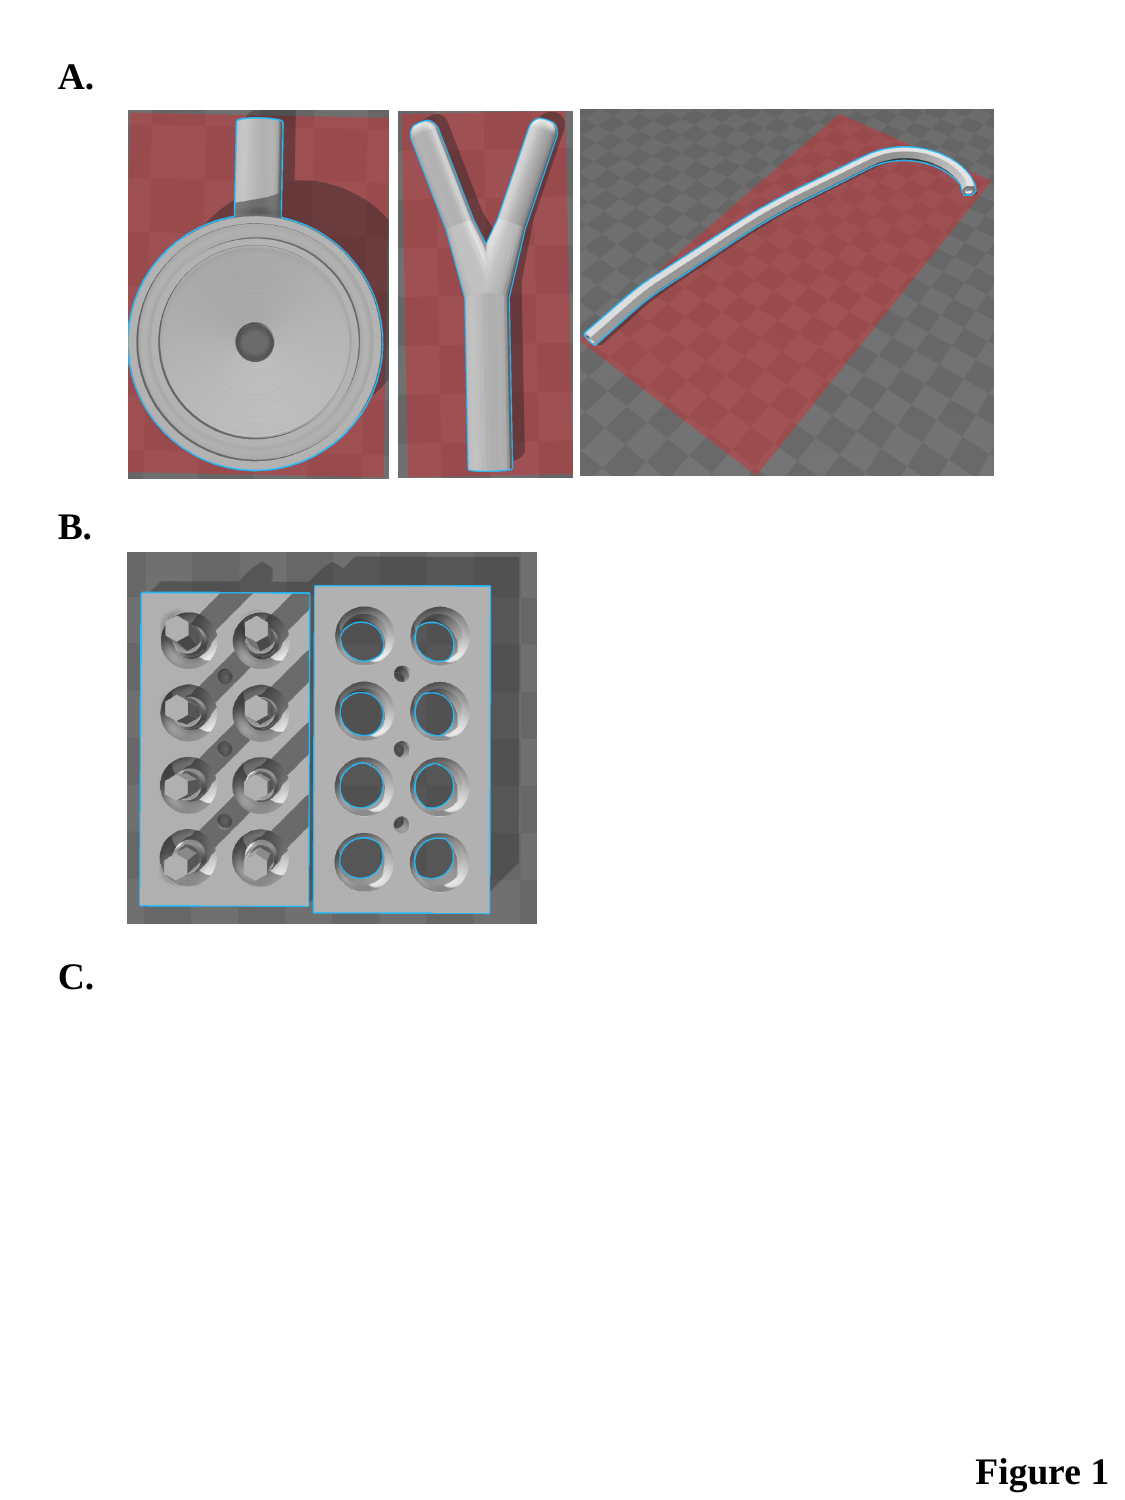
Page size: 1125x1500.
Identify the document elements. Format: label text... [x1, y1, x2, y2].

picture [127, 552, 537, 924]
text_box A. B. C. [43, 0, 110, 1005]
picture [398, 111, 573, 478]
text_box Figure 1 [960, 1439, 1125, 1500]
picture [580, 109, 994, 476]
picture [128, 110, 389, 479]
